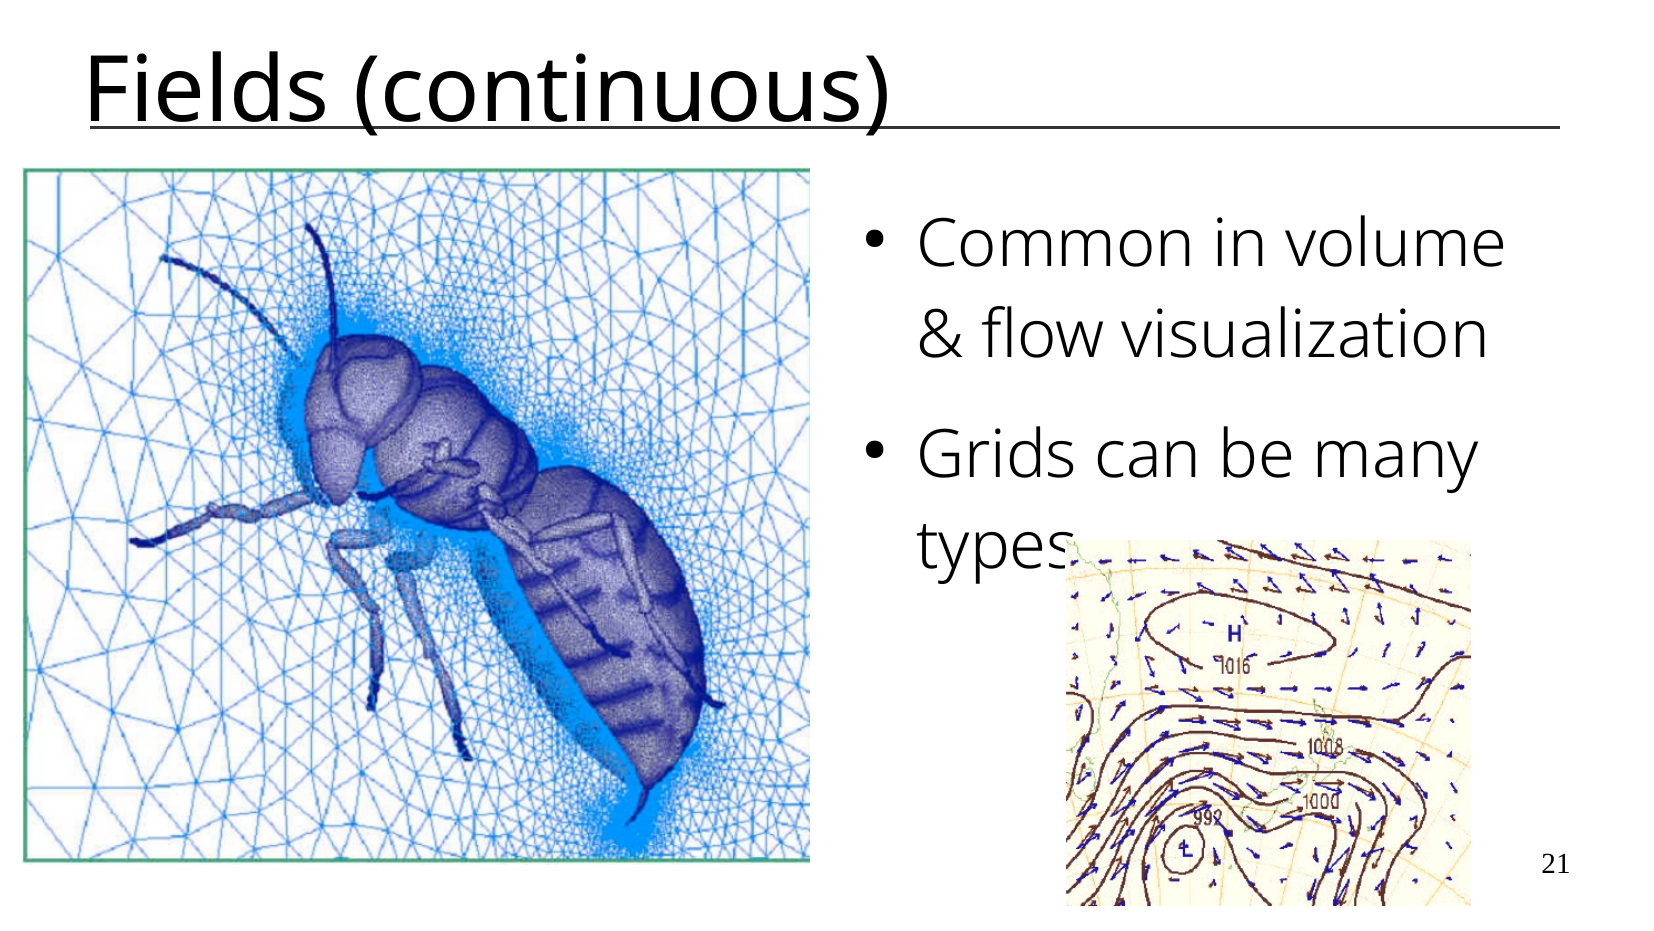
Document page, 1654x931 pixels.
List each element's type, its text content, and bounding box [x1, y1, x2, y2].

picture [1065, 539, 1471, 906]
picture [21, 165, 811, 867]
title Fields (continuous) [82, 32, 1571, 140]
list Common in volume & flow visualization Grids can be many types [845, 195, 1572, 811]
